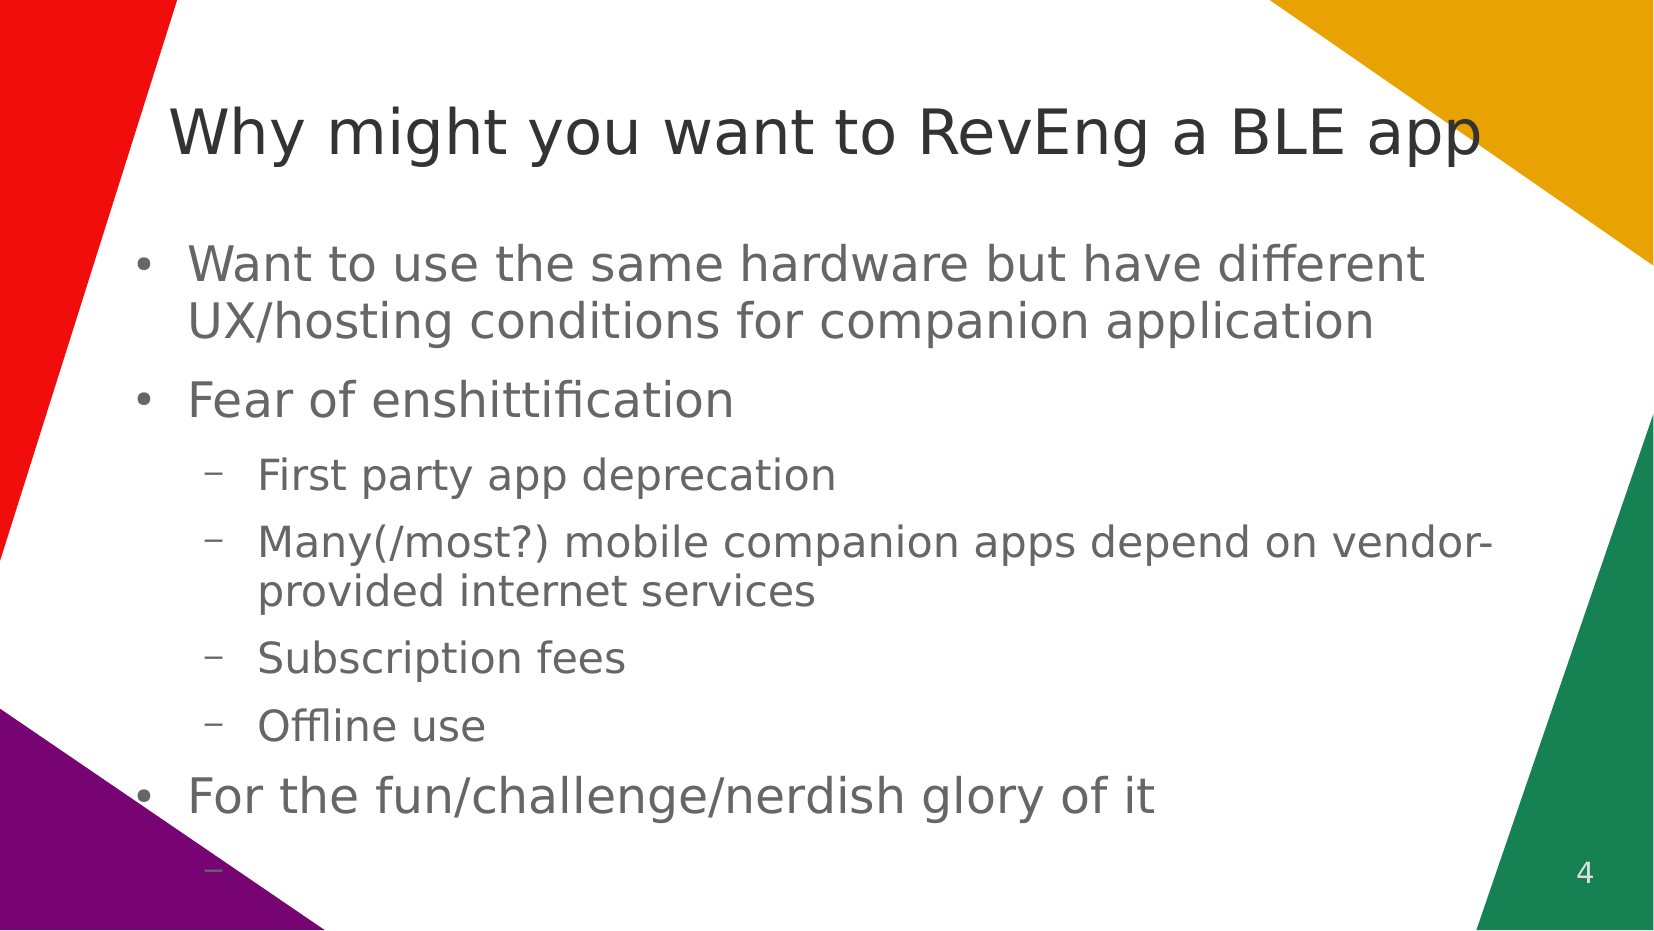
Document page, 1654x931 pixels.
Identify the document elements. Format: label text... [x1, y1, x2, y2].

title Why might you want to RevEng a BLE app [118, 59, 1536, 207]
list Want to use the same hardware but have different UX/hosting conditions for companion application Fear of enshittification First party app deprecation Many(/most?) mobile companion apps depend on vendor-provided internet services Subscription fees Offline use For the fun/challenge/nerdish glory of it [118, 236, 1536, 827]
